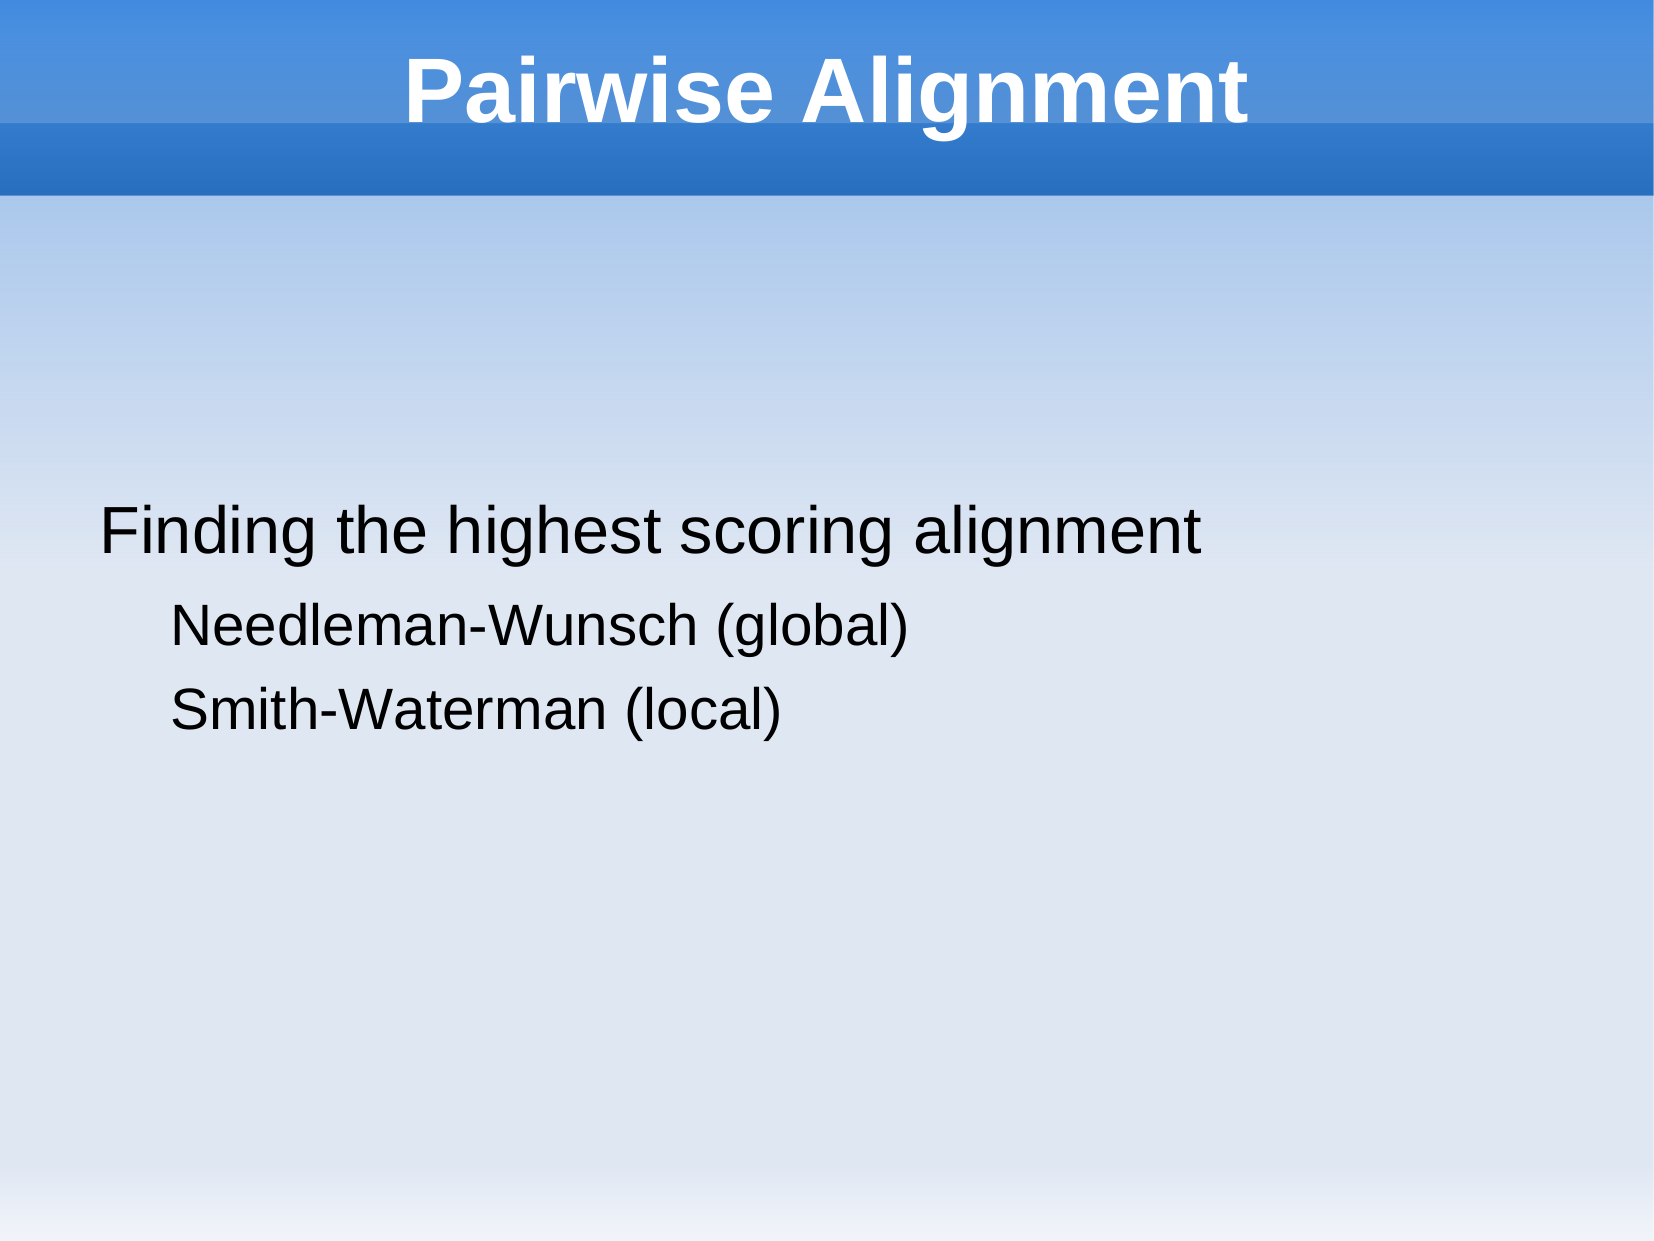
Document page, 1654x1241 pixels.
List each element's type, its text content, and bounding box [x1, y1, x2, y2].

list Finding the highest scoring alignment Needleman-Wunsch (global) Smith-Waterman (local) [82, 290, 1571, 1094]
picture [0, 0, 1654, 1241]
title Pairwise Alignment [82, 0, 1571, 185]
